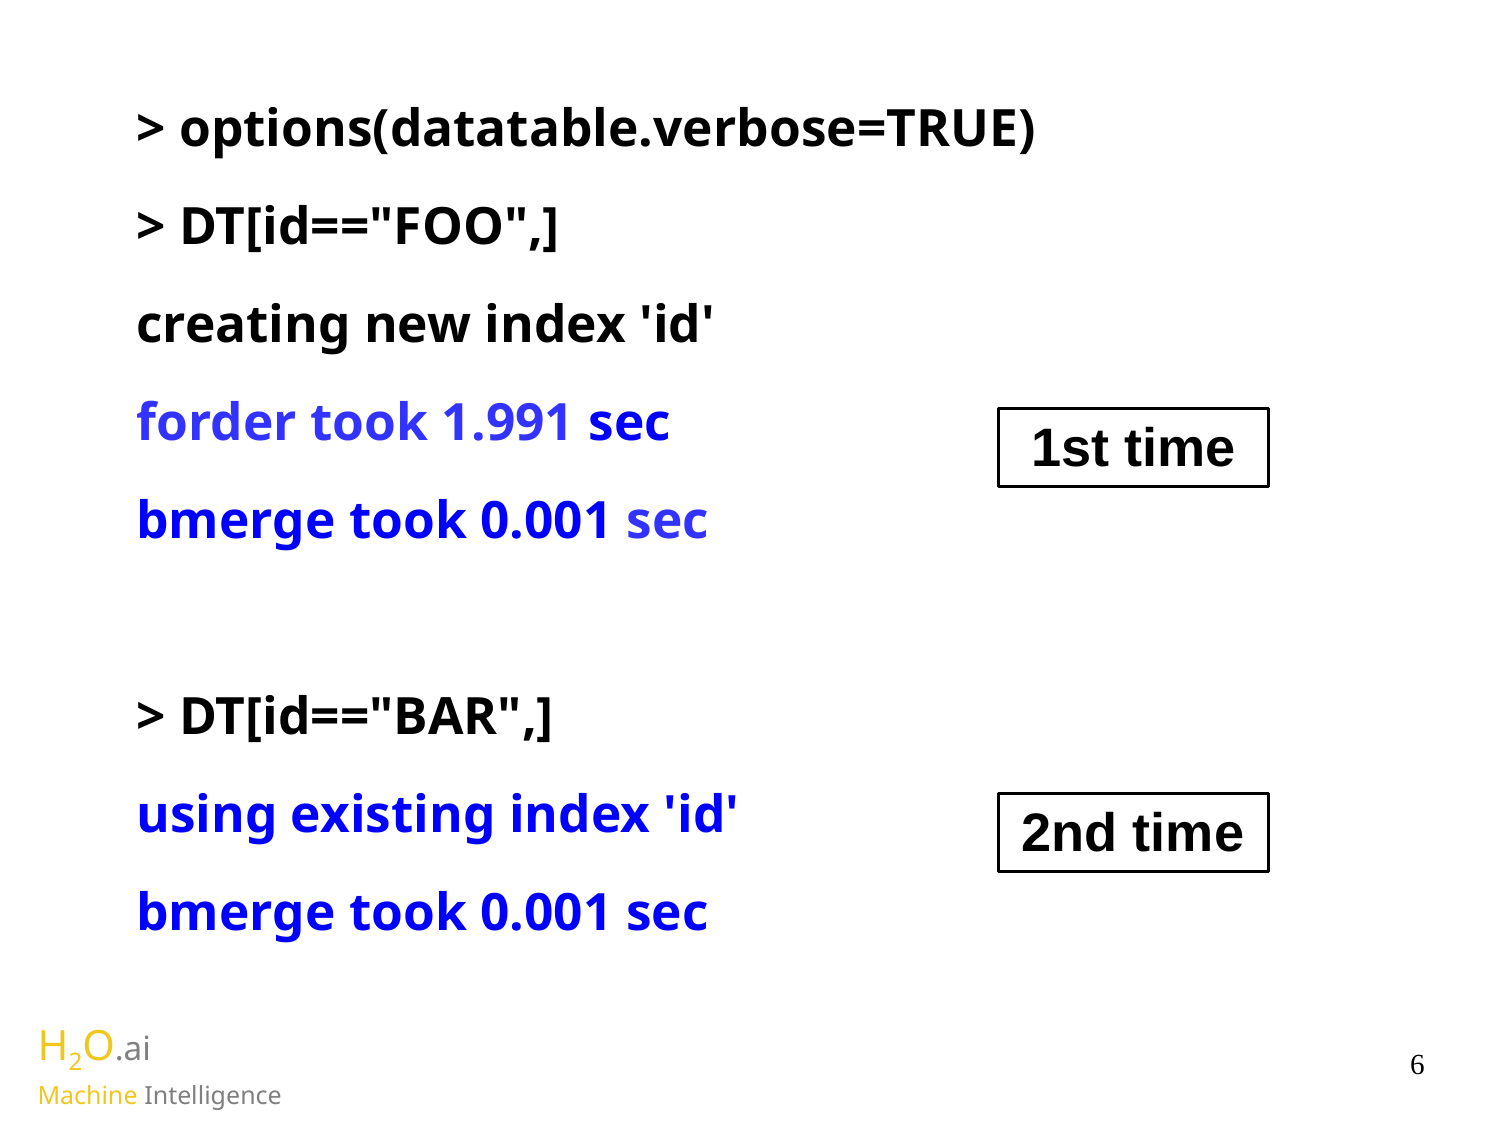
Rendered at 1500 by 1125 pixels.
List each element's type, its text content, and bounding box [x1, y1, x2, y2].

text_box 2nd time [998, 793, 1269, 872]
list > options(datatable.verbose=TRUE) > DT[id=="FOO",] creating new index 'id' forder took 1.991 sec bmerge took 0.001 sec > DT[id=="BAR",] using existing index 'id' bmerge took 0.001 sec [69, 91, 1420, 954]
text_box 1st time [998, 408, 1269, 487]
